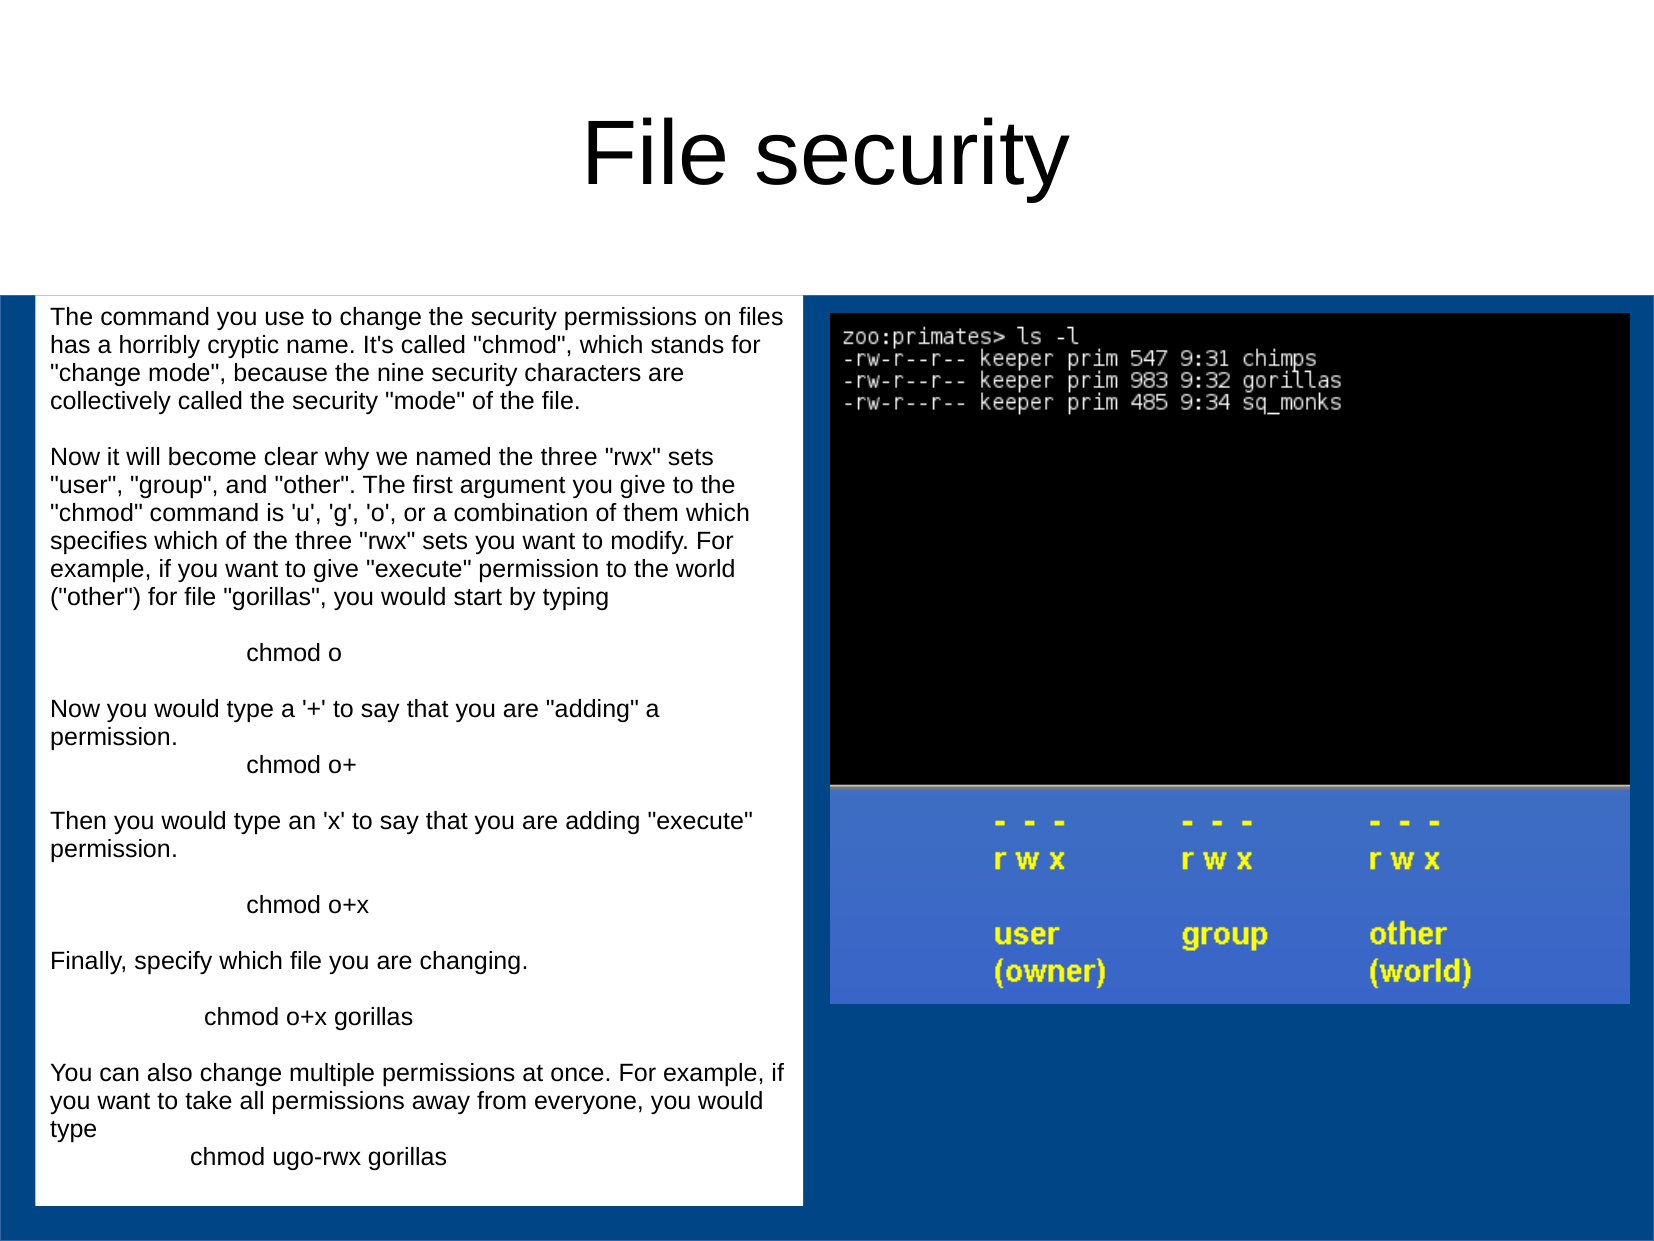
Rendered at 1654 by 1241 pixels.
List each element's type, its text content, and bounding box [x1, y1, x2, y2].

text_box The command you use to change the security permissions on files has a horribly cryptic name. It's called "chmod", which stands for "change mode", because the nine security characters are collectively called the security "mode" of the file. Now it will become clear why we named the three "rwx" sets "user", "group", and "other". The first argument you give to the "chmod" command is 'u', 'g', 'o', or a combination of them which specifies which of the three "rwx" sets you want to modify. For example, if you want to give "execute" permission to the world ("other") for file "gorillas", you would start by typing chmod o Now you would type a '+' to say that you are "adding" a permission. chmod o+ Then you would type an 'x' to say that you are adding "execute" permission. chmod o+x Finally, specify which file you are changing. chmod o+x gorillas You can also change multiple permissions at once. For example, if you want to take all permissions away from everyone, you would type chmod ugo-rwx gorillas [35, 295, 804, 1206]
picture [830, 313, 1630, 1004]
title File security [82, 49, 1571, 257]
text_box [0, 295, 1654, 1241]
